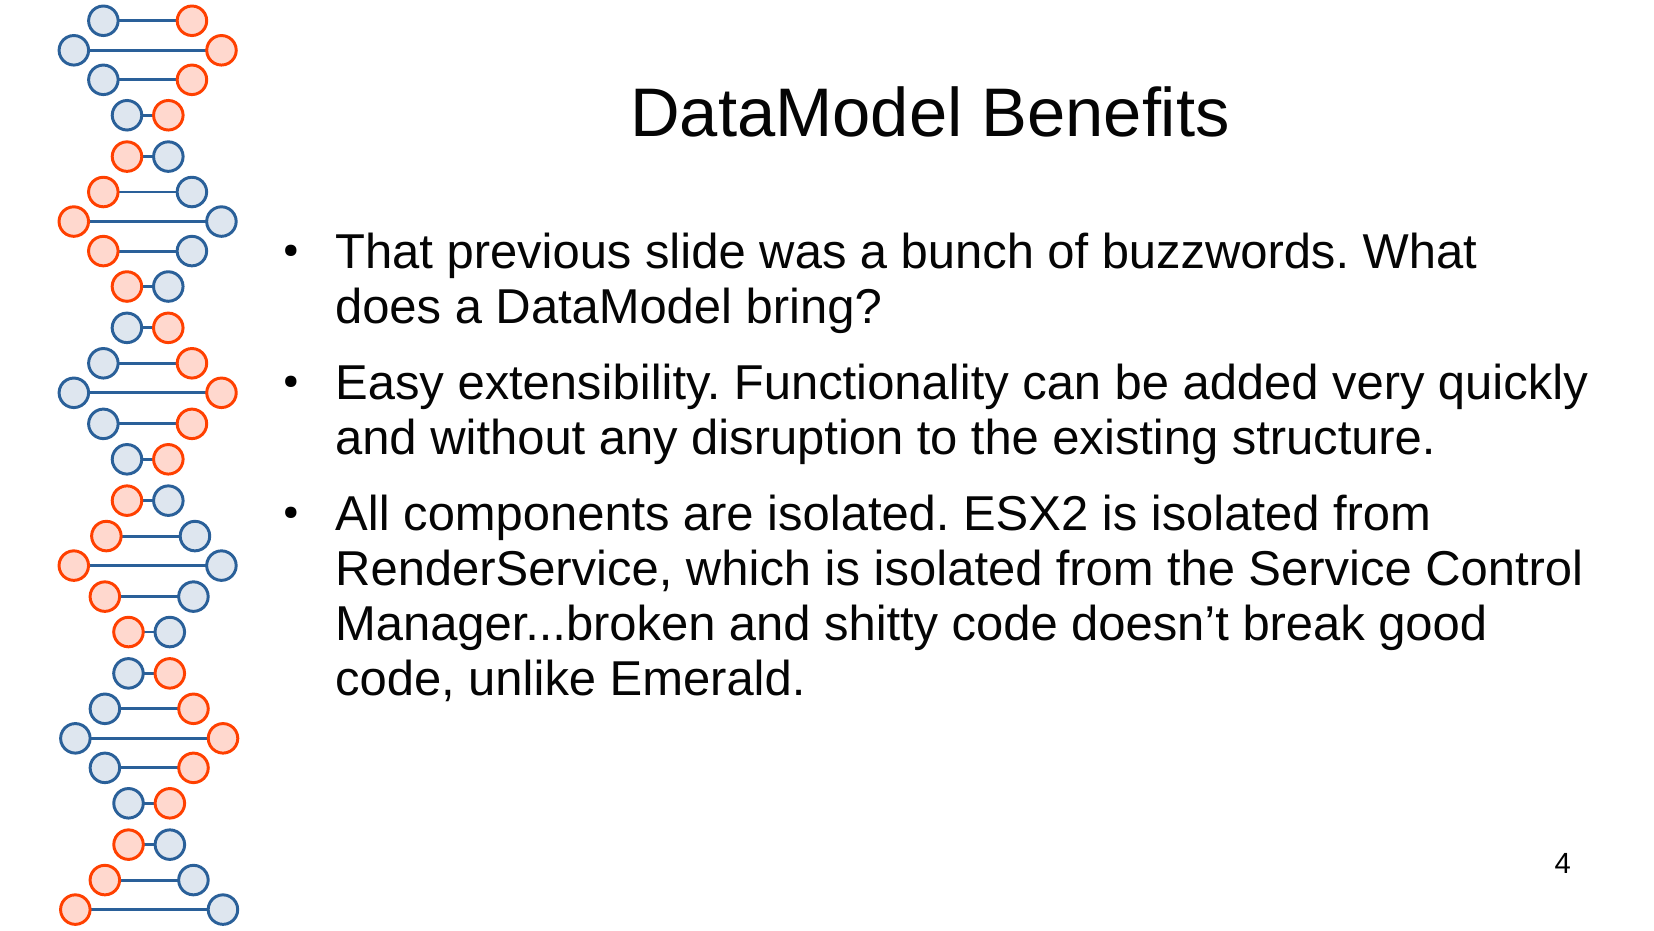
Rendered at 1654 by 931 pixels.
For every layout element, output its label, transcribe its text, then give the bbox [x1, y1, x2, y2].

title DataModel Benefits [265, 35, 1595, 189]
list That previous slide was a bunch of buzzwords. What does a DataModel bring? Easy extensibility. Functionality can be added very quickly and without any disruption to the existing structure. All components are isolated. ESX2 is isolated from RenderService, which is isolated from the Service Control Manager...broken and shitty code doesn’t break good code, unlike Emerald. [265, 224, 1595, 764]
